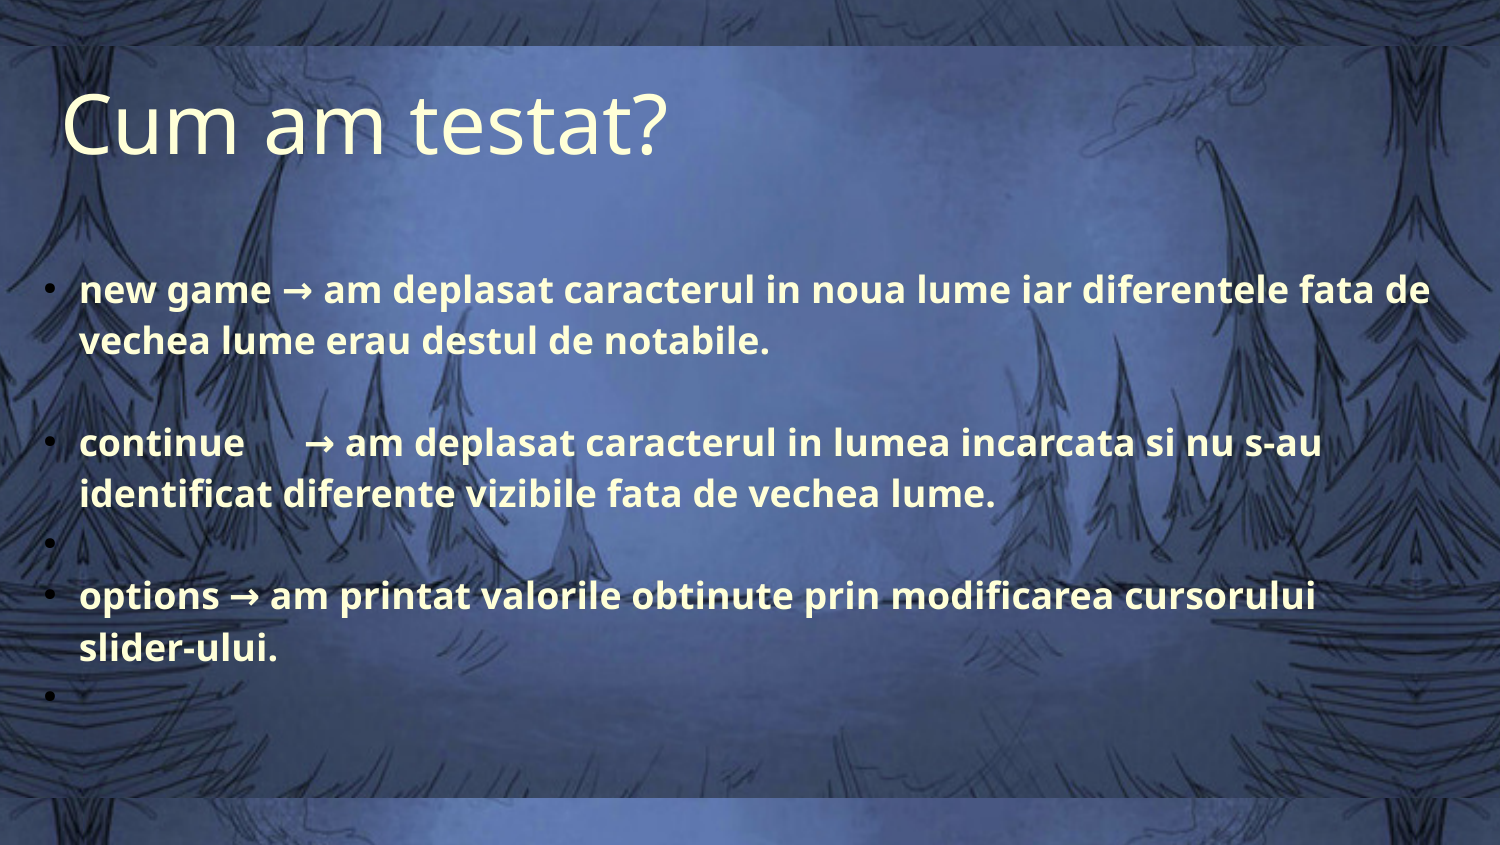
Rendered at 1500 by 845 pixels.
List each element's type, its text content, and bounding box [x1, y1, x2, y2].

subtitle new game → am deplasat caracterul in noua lume iar diferentele fata de vechea lume erau destul de notabile. continue → am deplasat caracterul in lumea incarcata si nu s-au identificat diferente vizibile fata de vechea lume. options → am printat valorile obtinute prin modificarea cursorului slider-ului. [43, 213, 1441, 774]
title Cum am testat? [45, 56, 1443, 151]
picture [0, 0, 1500, 845]
